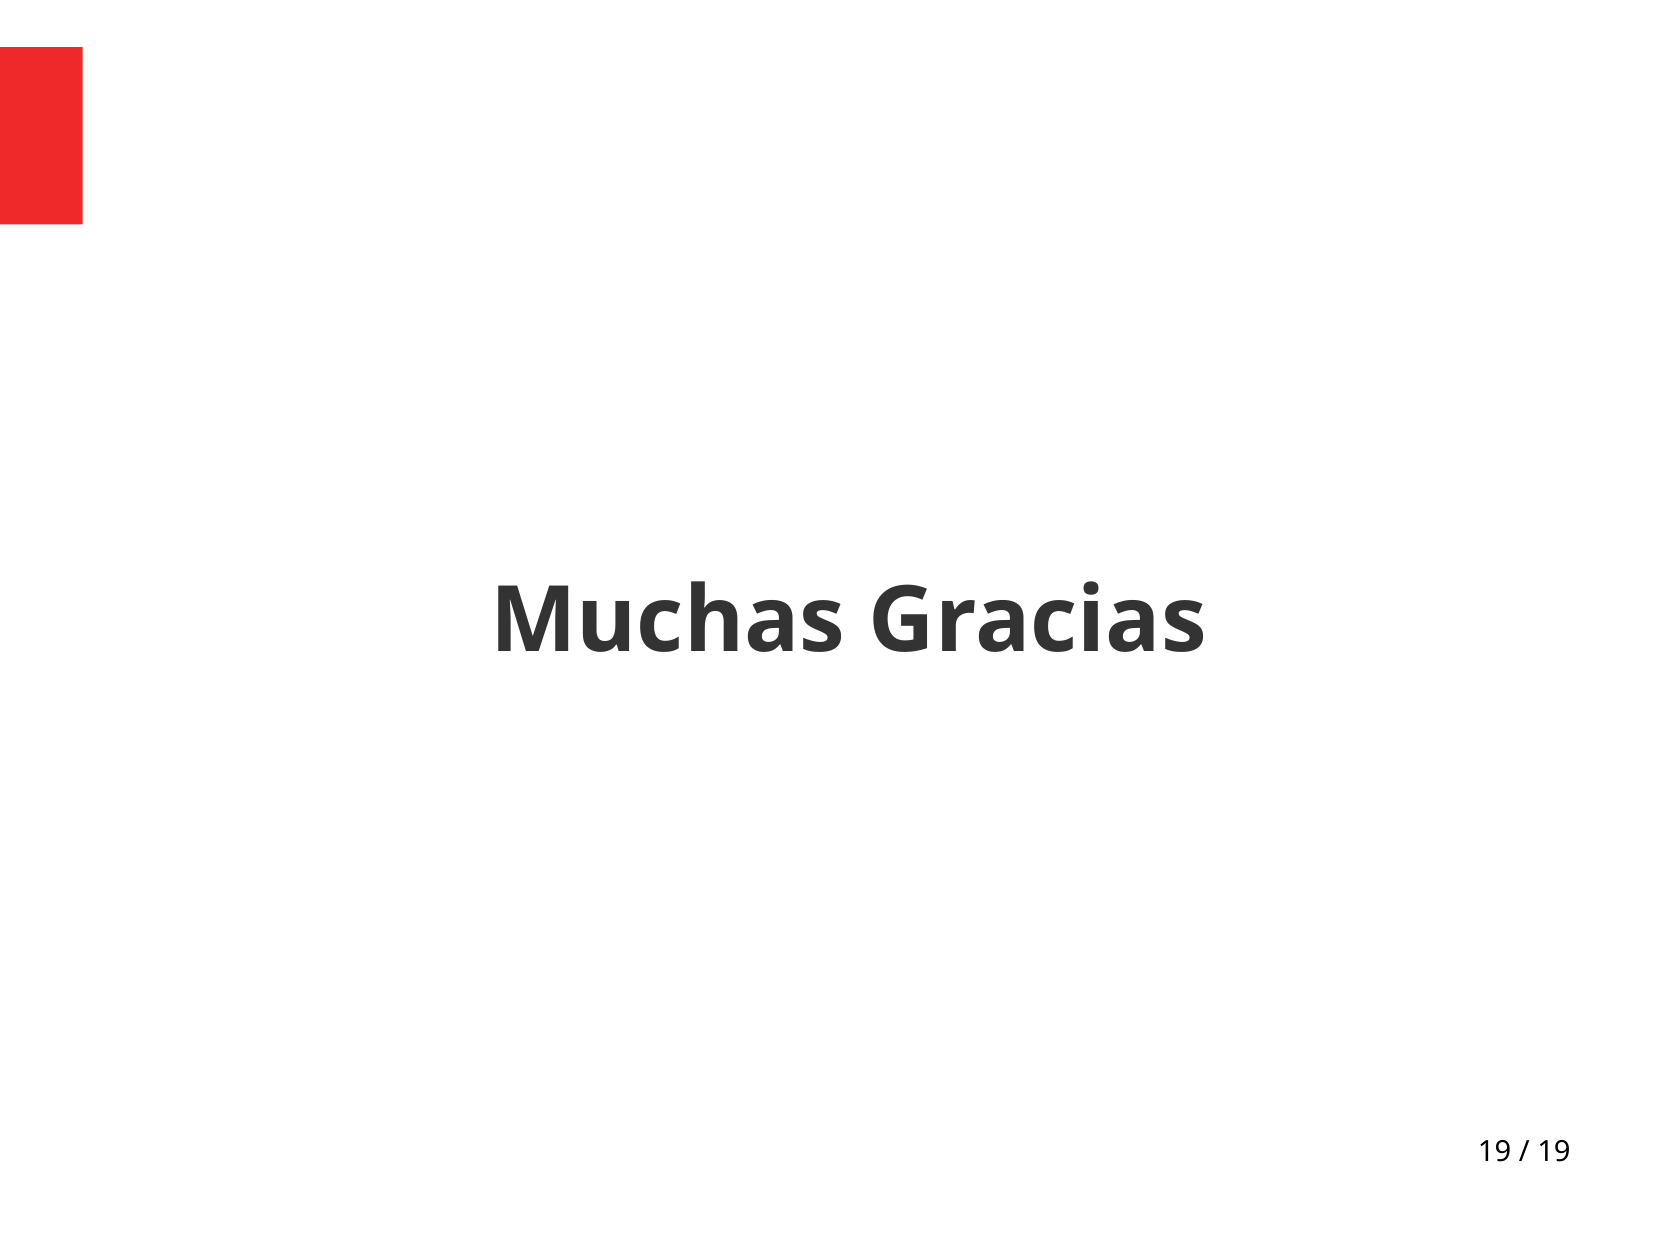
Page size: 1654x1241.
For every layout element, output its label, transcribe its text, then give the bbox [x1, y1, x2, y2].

title Muchas Gracias [122, 512, 1576, 721]
